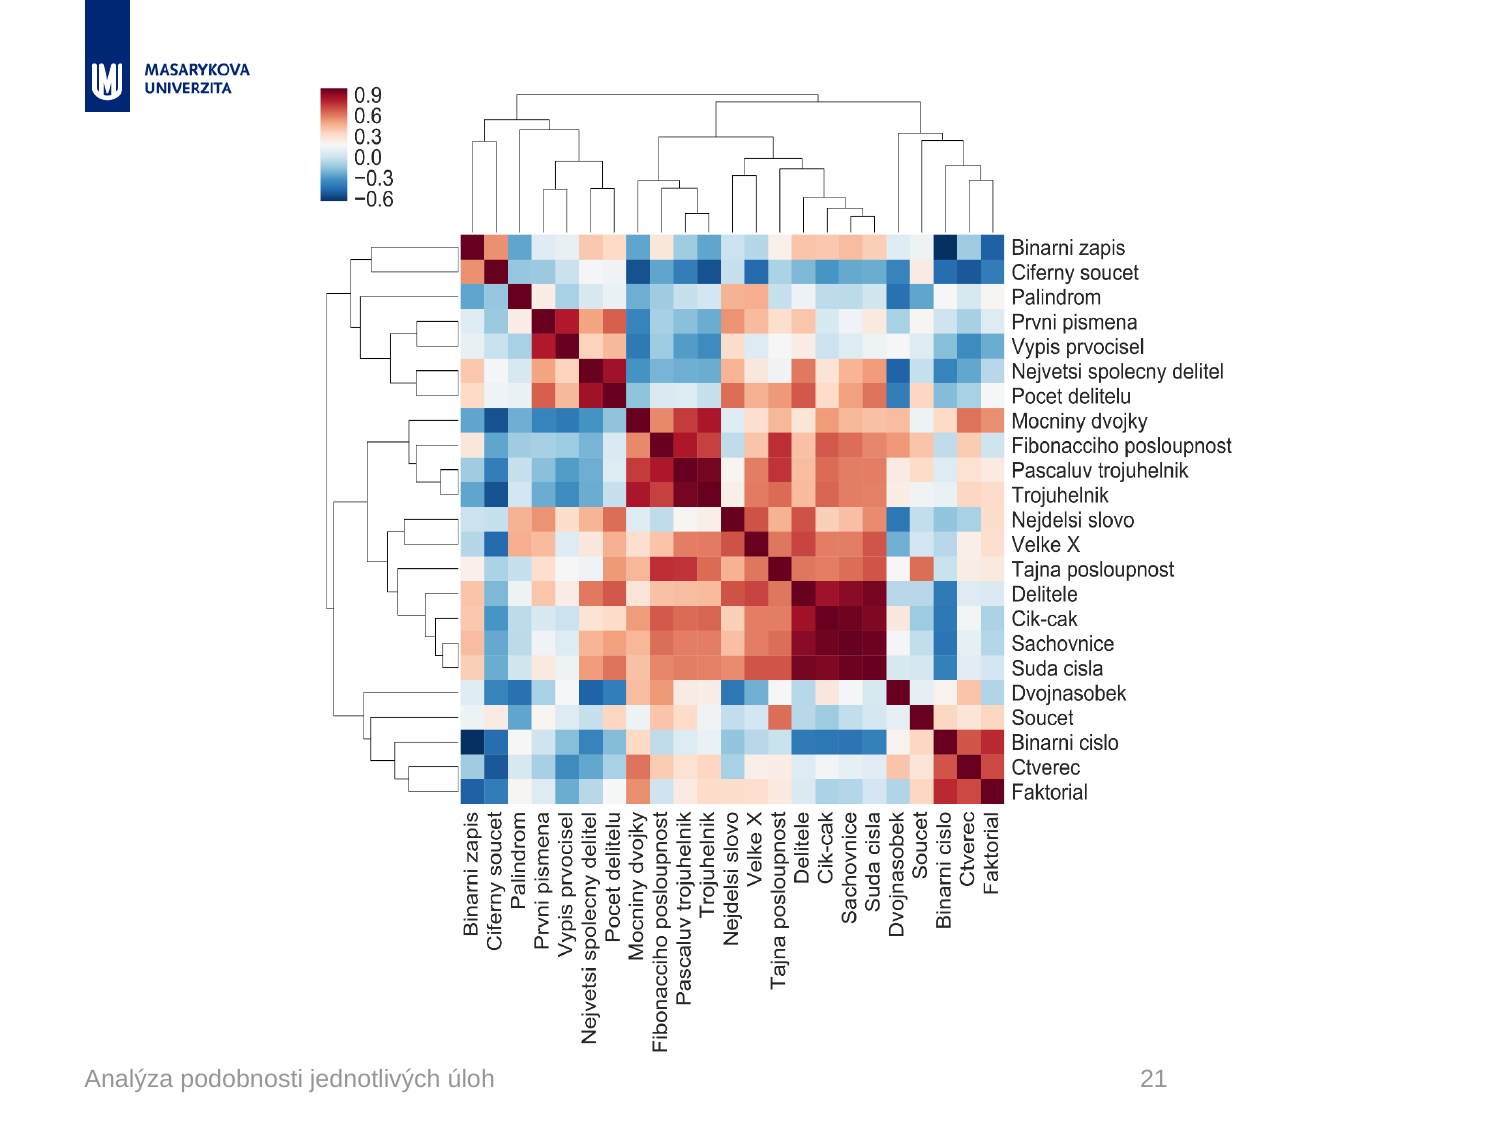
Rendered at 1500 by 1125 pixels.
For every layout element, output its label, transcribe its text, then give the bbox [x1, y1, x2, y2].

text_box 21 [1125, 1025, 1428, 1101]
text_box Analýza podobnosti jednotlivých úloh [69, 1025, 1104, 1101]
picture [252, 71, 1248, 1054]
